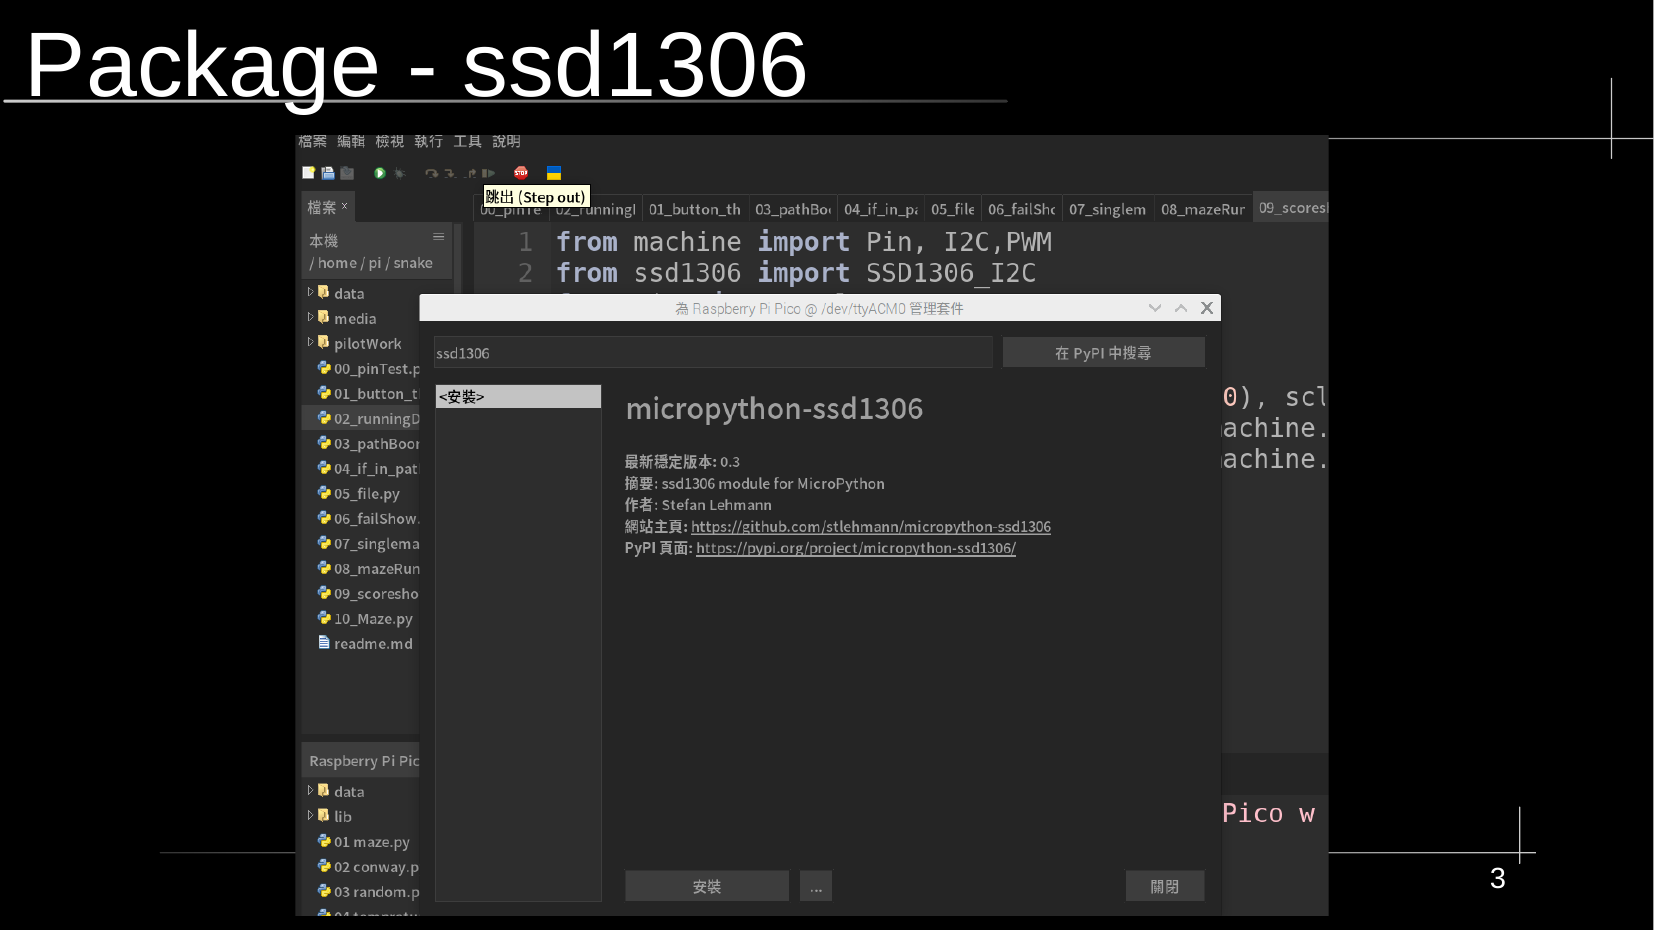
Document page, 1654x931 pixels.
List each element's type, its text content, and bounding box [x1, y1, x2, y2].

title Package - ssd1306 [25, 11, 1591, 119]
picture [295, 135, 1329, 916]
